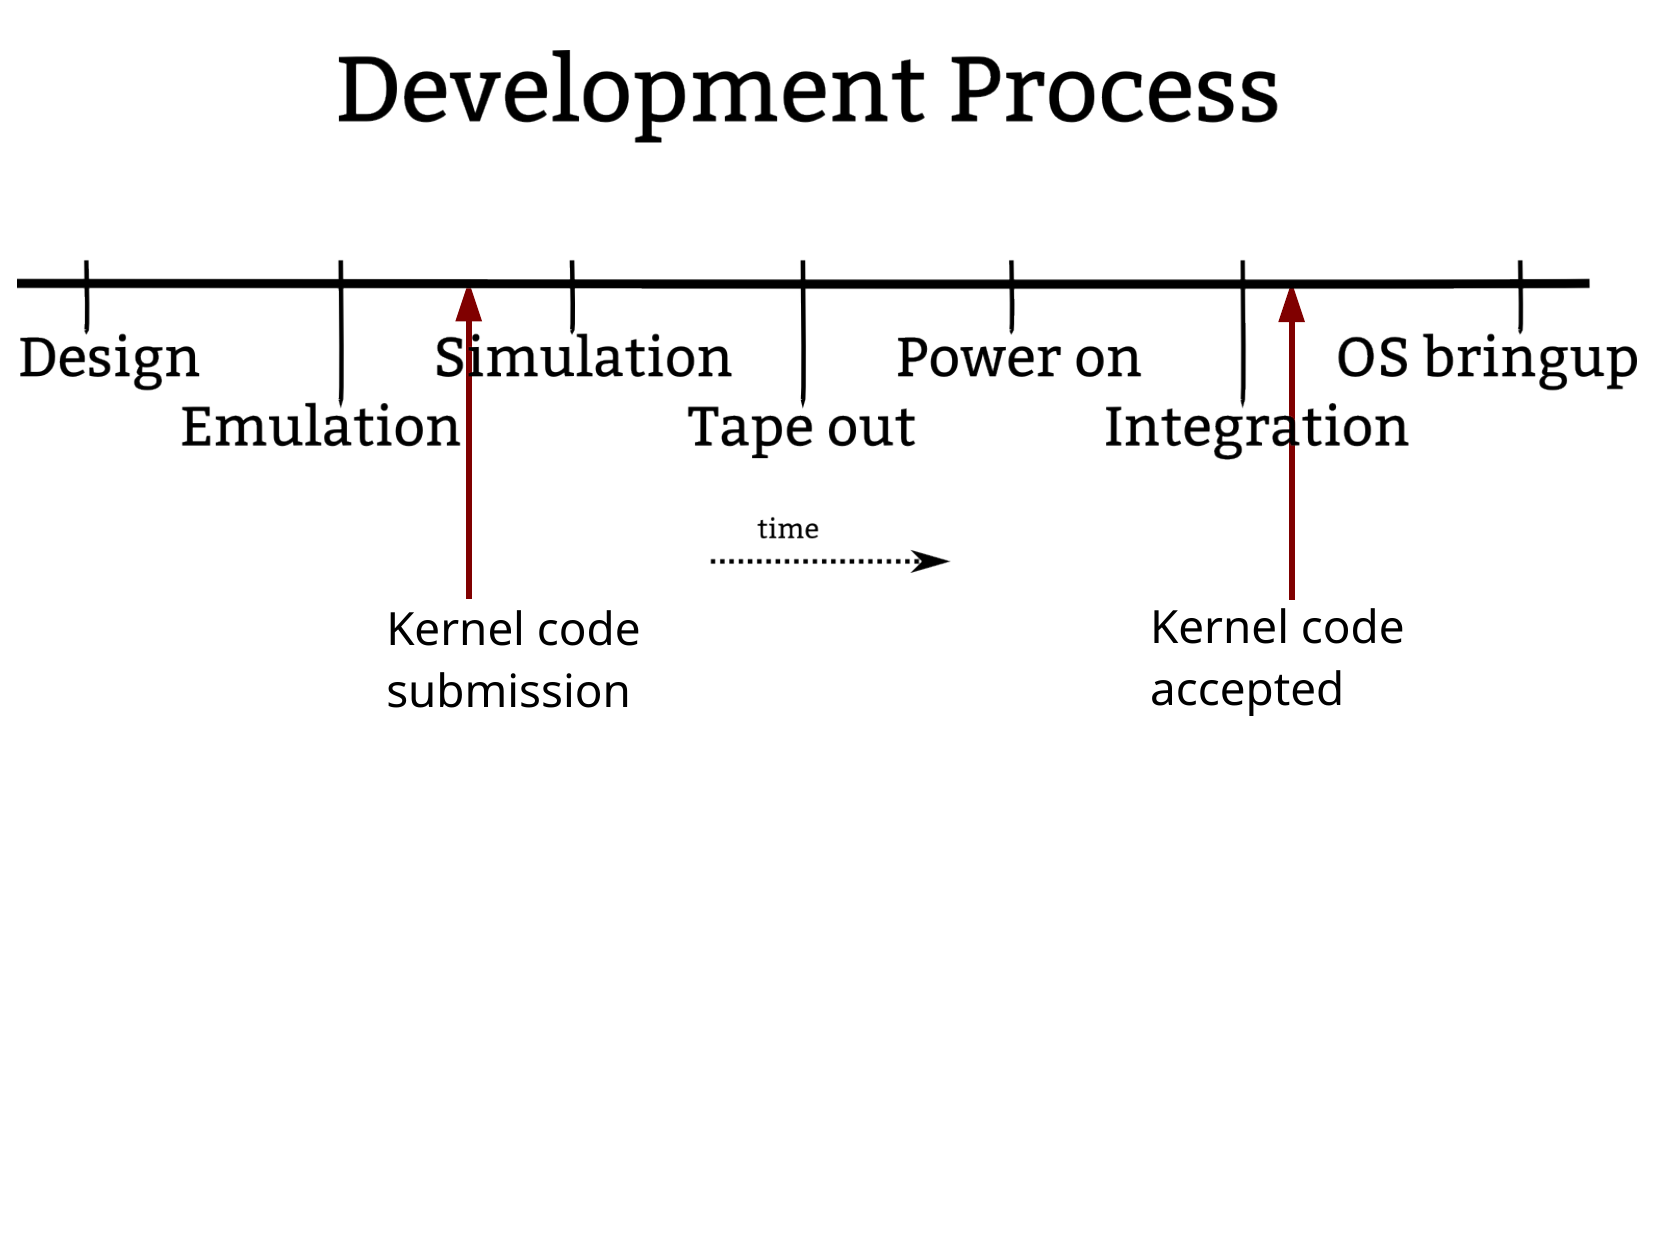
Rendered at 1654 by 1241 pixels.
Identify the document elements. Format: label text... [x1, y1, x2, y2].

text_box Kernel code accepted [1135, 586, 1425, 712]
text_box Kernel code submission [371, 588, 661, 713]
picture [17, 50, 1637, 573]
